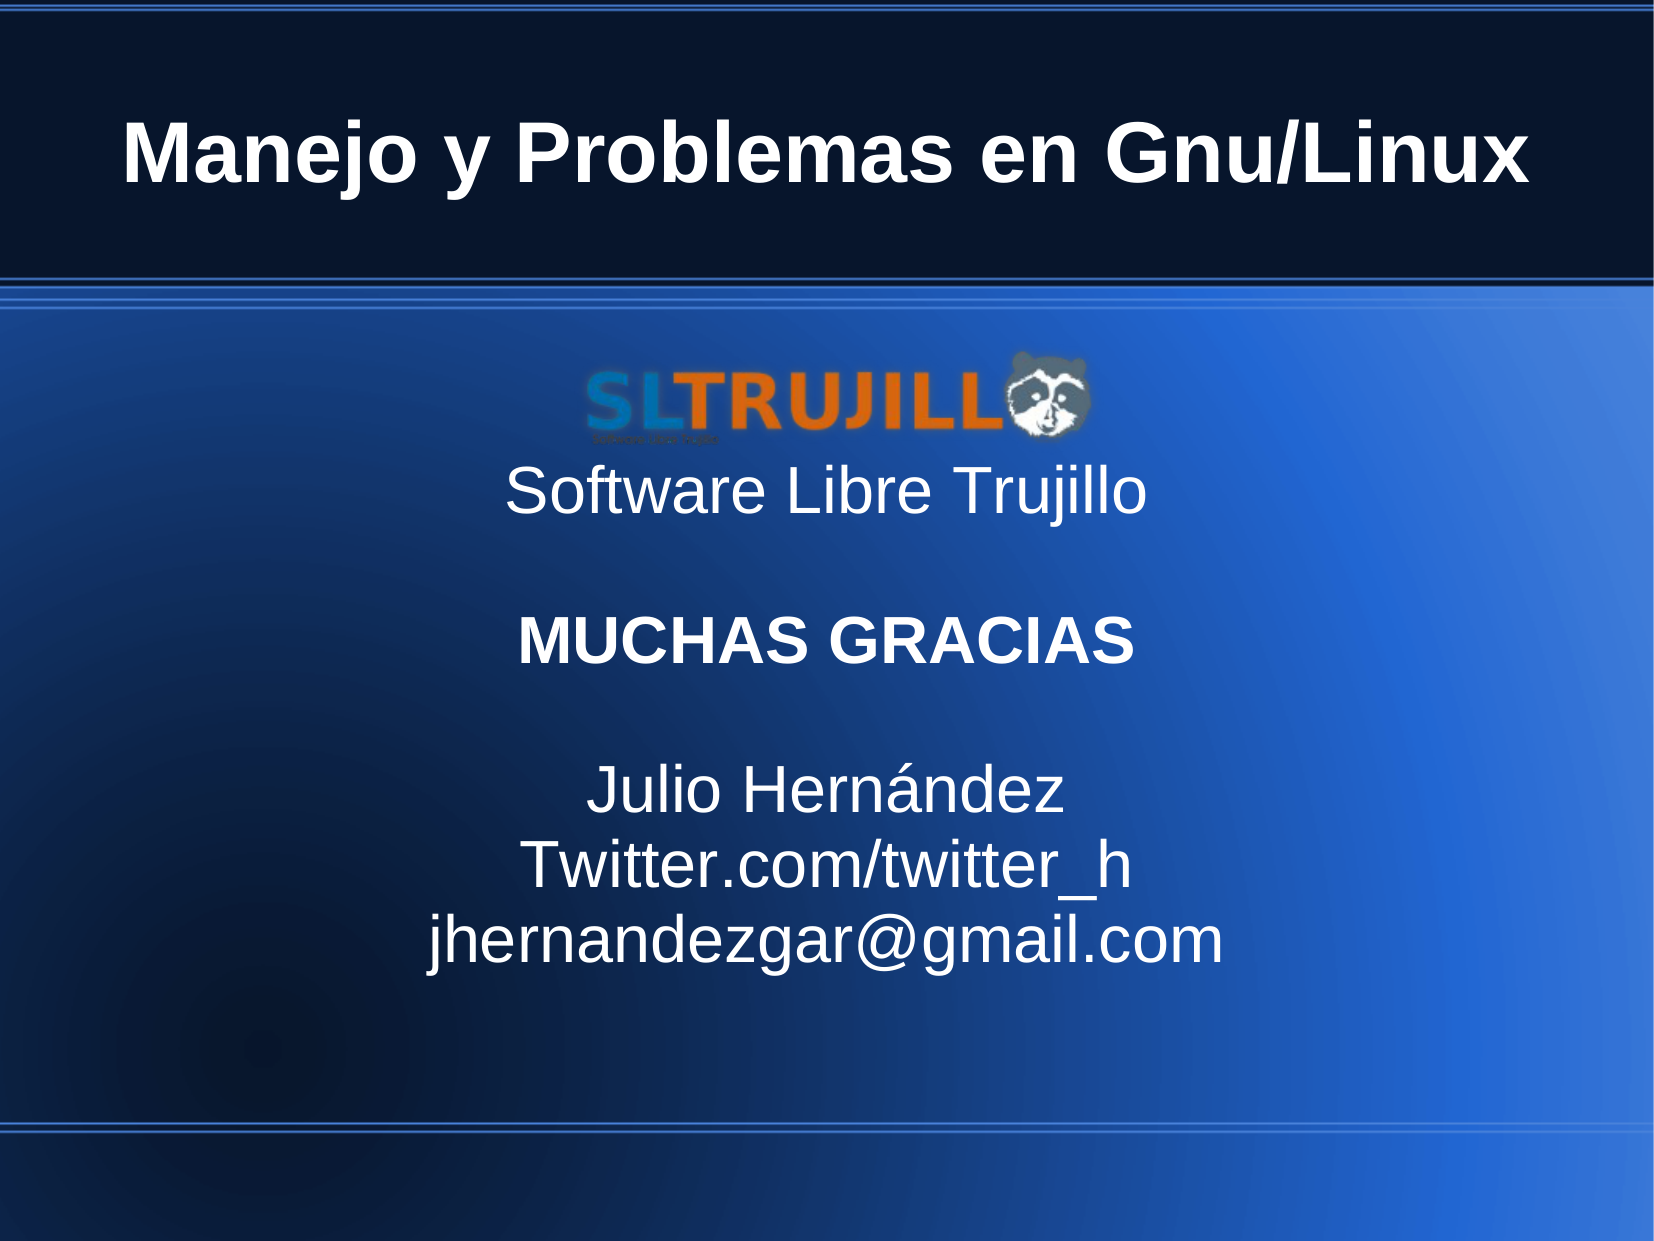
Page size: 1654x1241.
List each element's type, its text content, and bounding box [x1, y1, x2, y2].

picture [0, 0, 1654, 1241]
subtitle Software Libre Trujillo MUCHAS GRACIAS Julio Hernández Twitter.com/twitter_h jhernandezgar@gmail.com [82, 355, 1571, 1075]
title Manejo y Problemas en Gnu/Linux [82, 49, 1571, 257]
